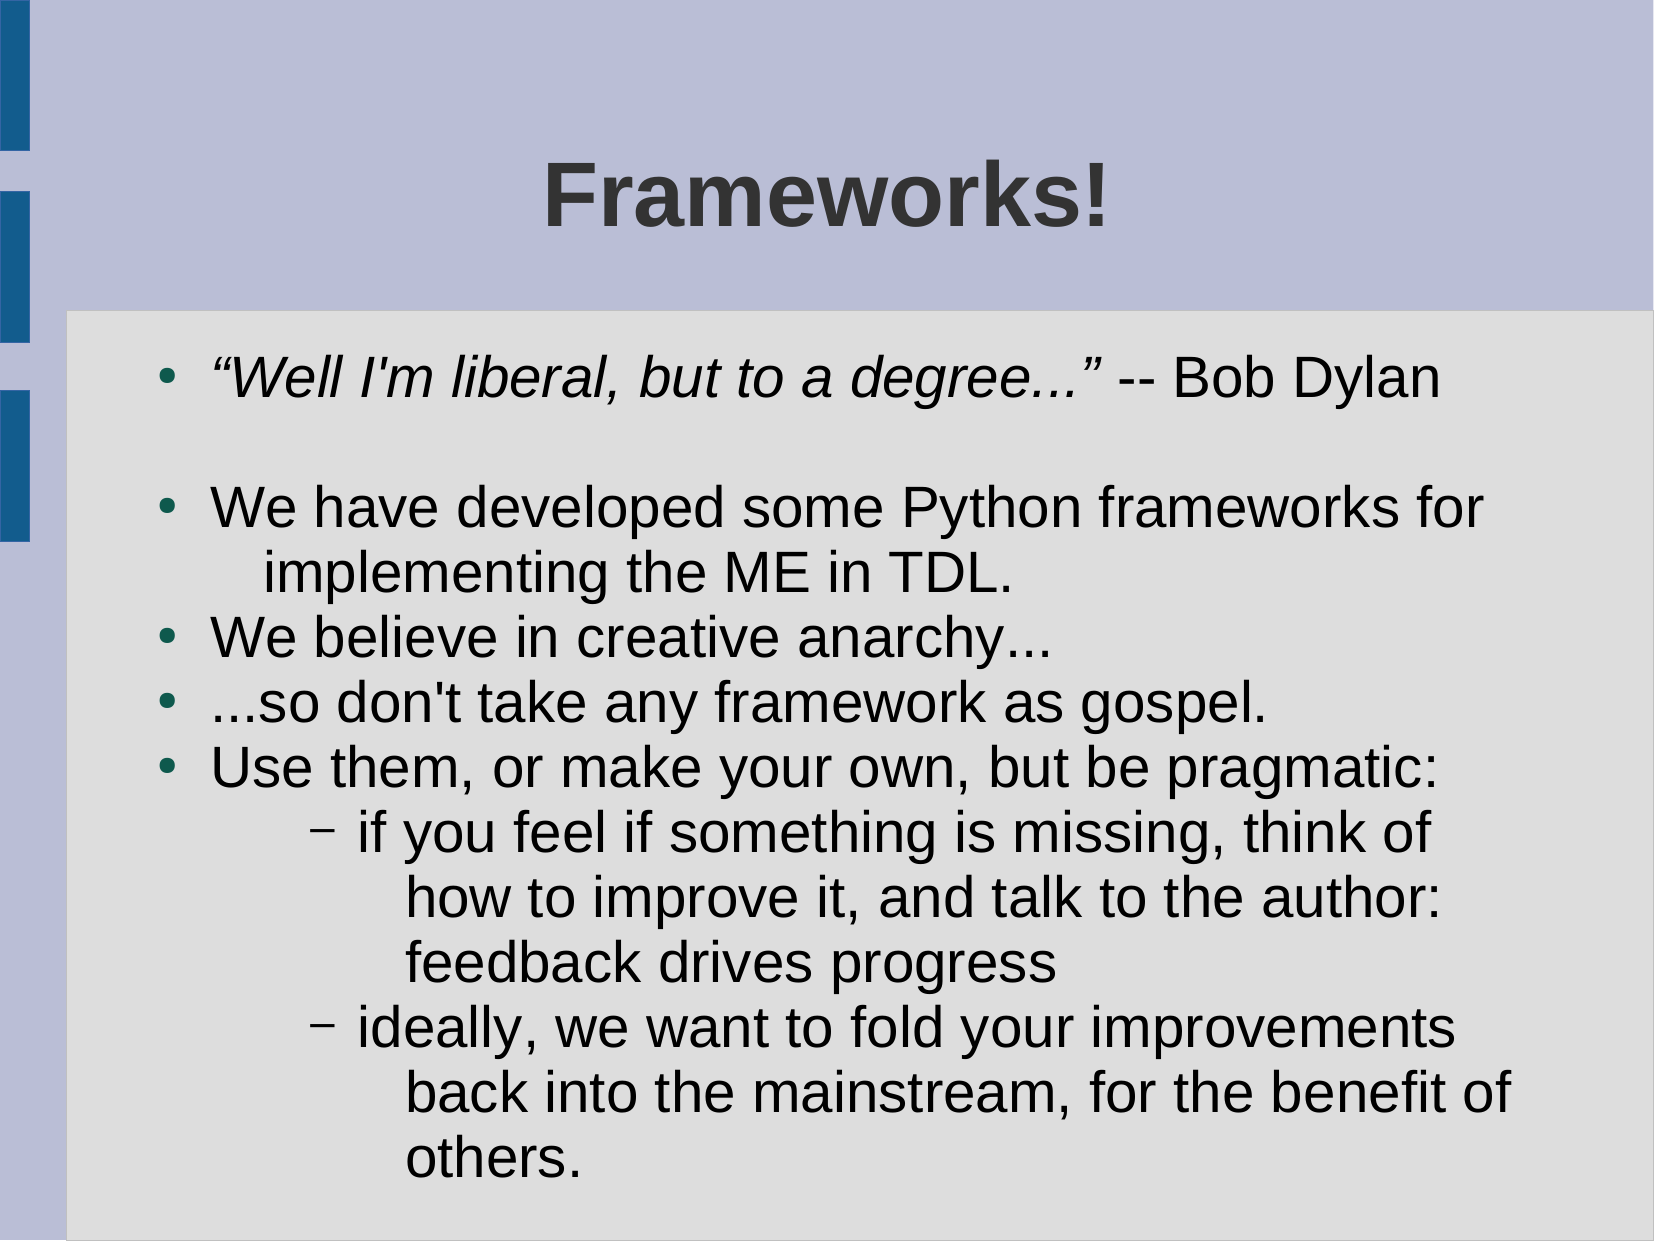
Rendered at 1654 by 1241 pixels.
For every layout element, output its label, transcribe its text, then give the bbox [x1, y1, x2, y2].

title Frameworks! [121, 91, 1534, 299]
list “Well I'm liberal, but to a degree...” -- Bob Dylan We have developed some Python frameworks for implementing the ME in TDL. We believe in creative anarchy... ...so don't take any framework as gospel. Use them, or make your own, but be pragmatic: if you feel if something is missing, think of how to improve it, and talk to the author: feedback drives progress ideally, we want to fold your improvements back into the mainstream, for the benefit of others. [121, 344, 1534, 1127]
